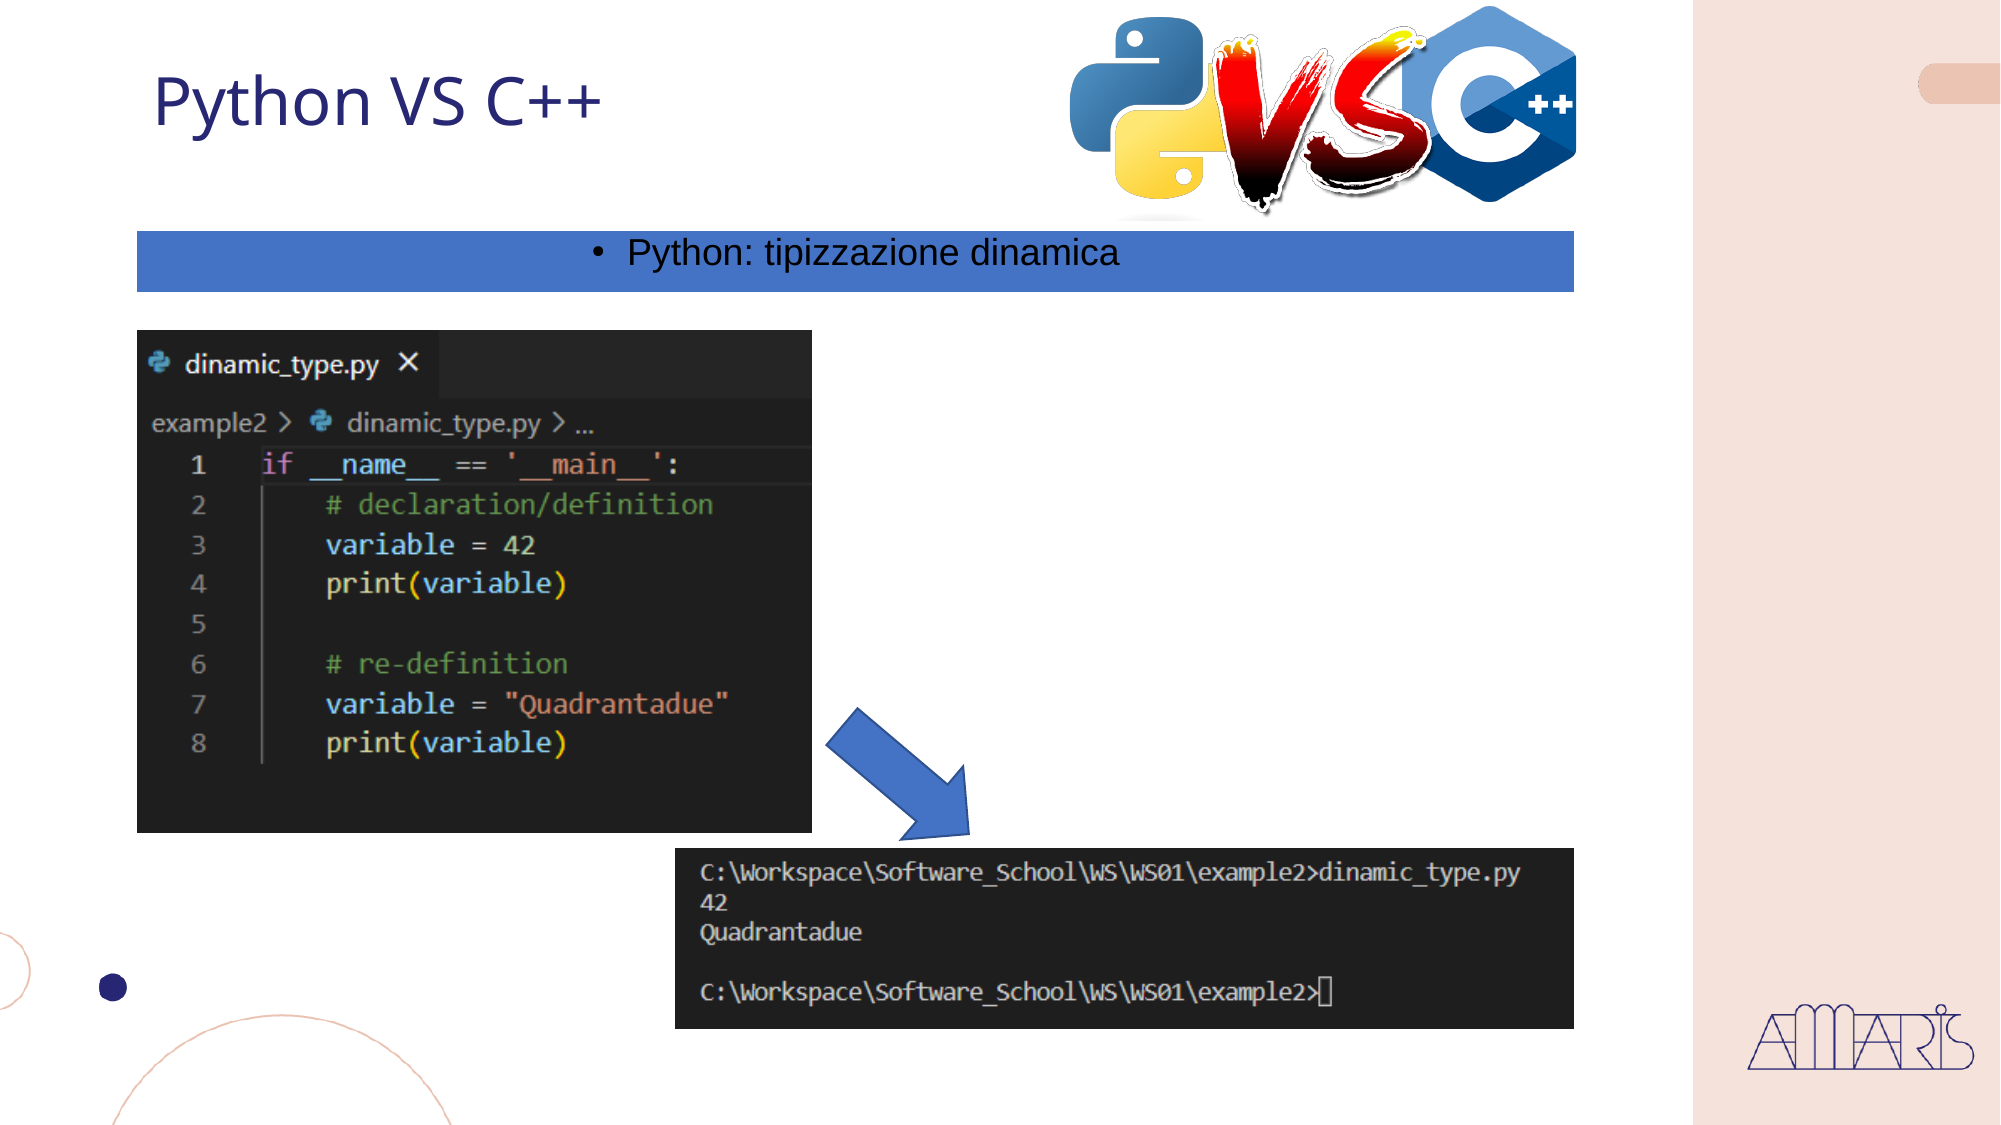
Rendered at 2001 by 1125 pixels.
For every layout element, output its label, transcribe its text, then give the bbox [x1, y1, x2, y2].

text_box [826, 708, 969, 840]
picture [675, 848, 1574, 1029]
title Python VS C++ [137, 59, 1069, 148]
picture [1069, 6, 1577, 221]
picture [137, 330, 812, 833]
table_header Python: tipizzazione dinamica [137, 231, 1574, 292]
